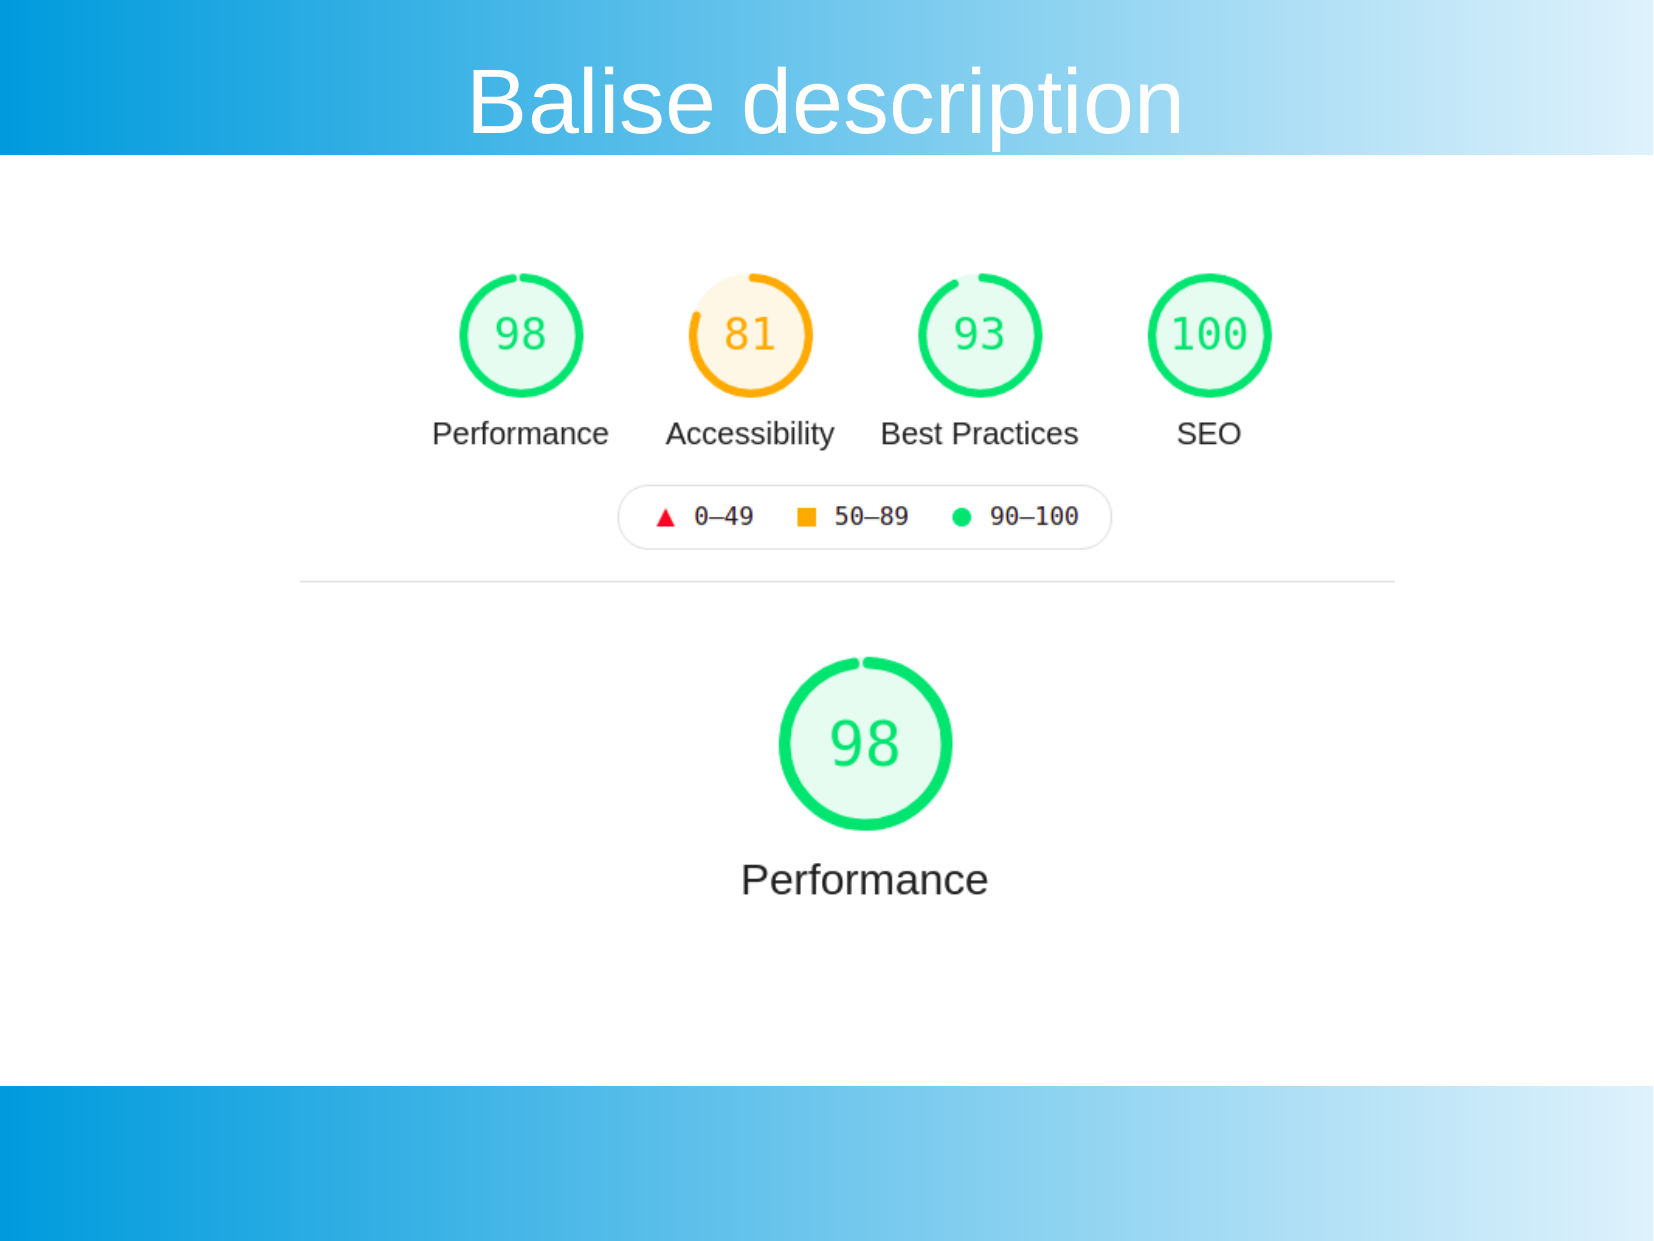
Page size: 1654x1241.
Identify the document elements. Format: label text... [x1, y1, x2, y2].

picture [300, 238, 1396, 931]
title Balise description [82, 49, 1571, 155]
